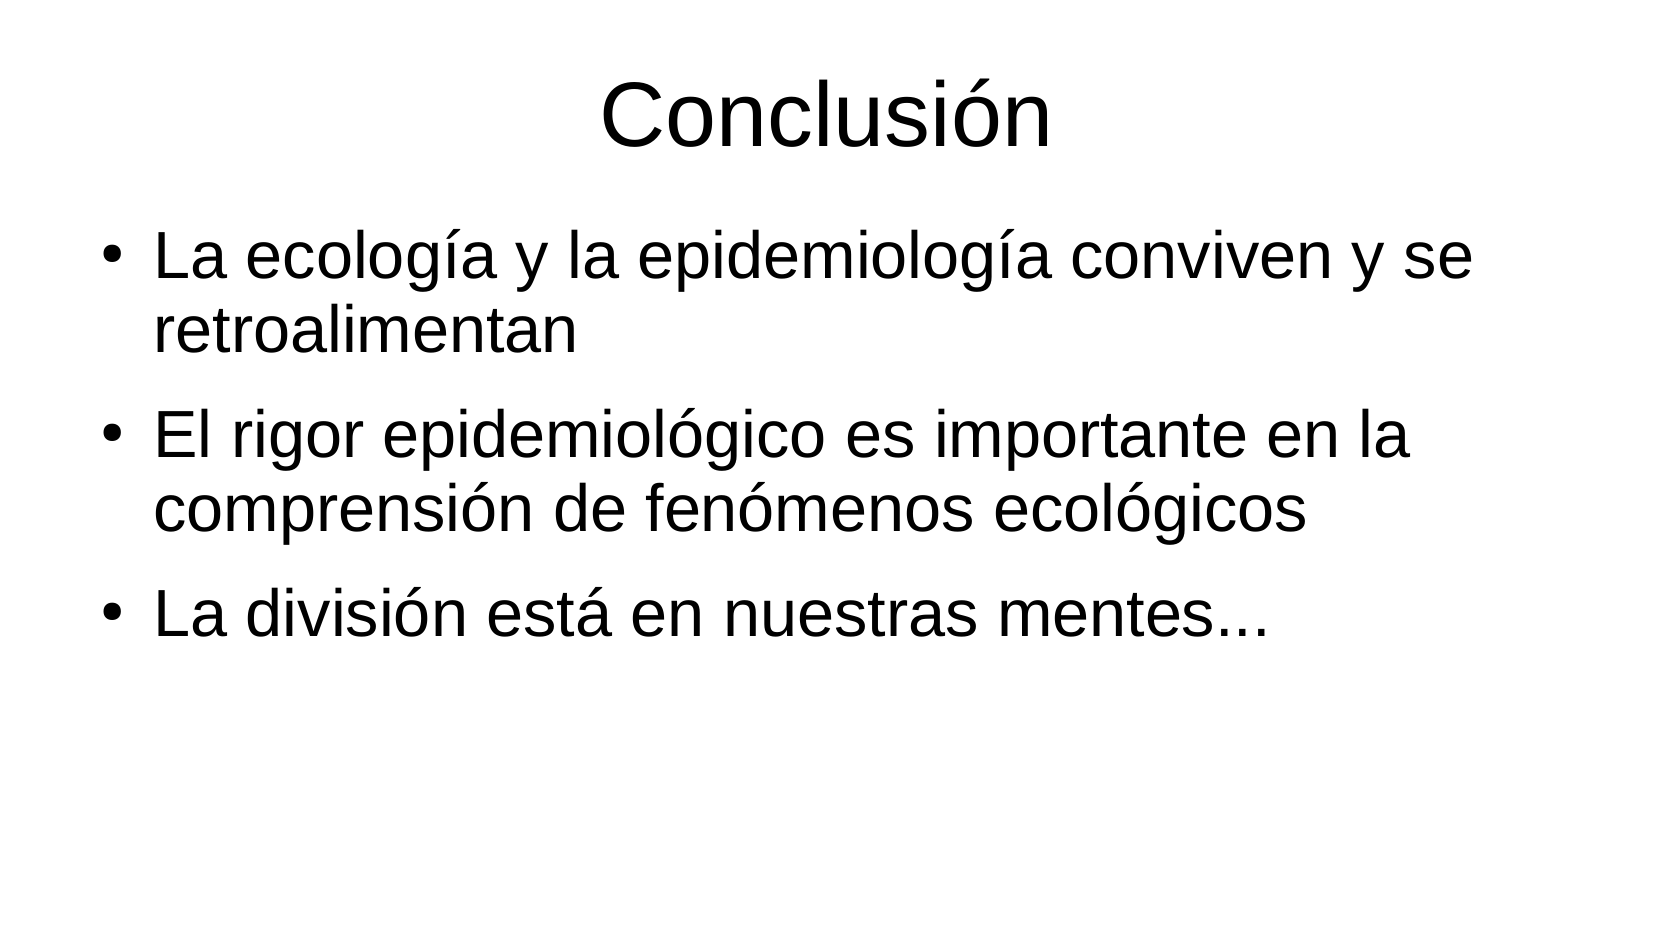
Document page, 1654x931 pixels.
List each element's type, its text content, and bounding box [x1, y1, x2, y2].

title Conclusión [82, 37, 1571, 193]
list La ecología y la epidemiología conviven y se retroalimentan El rigor epidemiológico es importante en la comprensión de fenómenos ecológicos La división está en nuestras mentes... [82, 217, 1571, 758]
